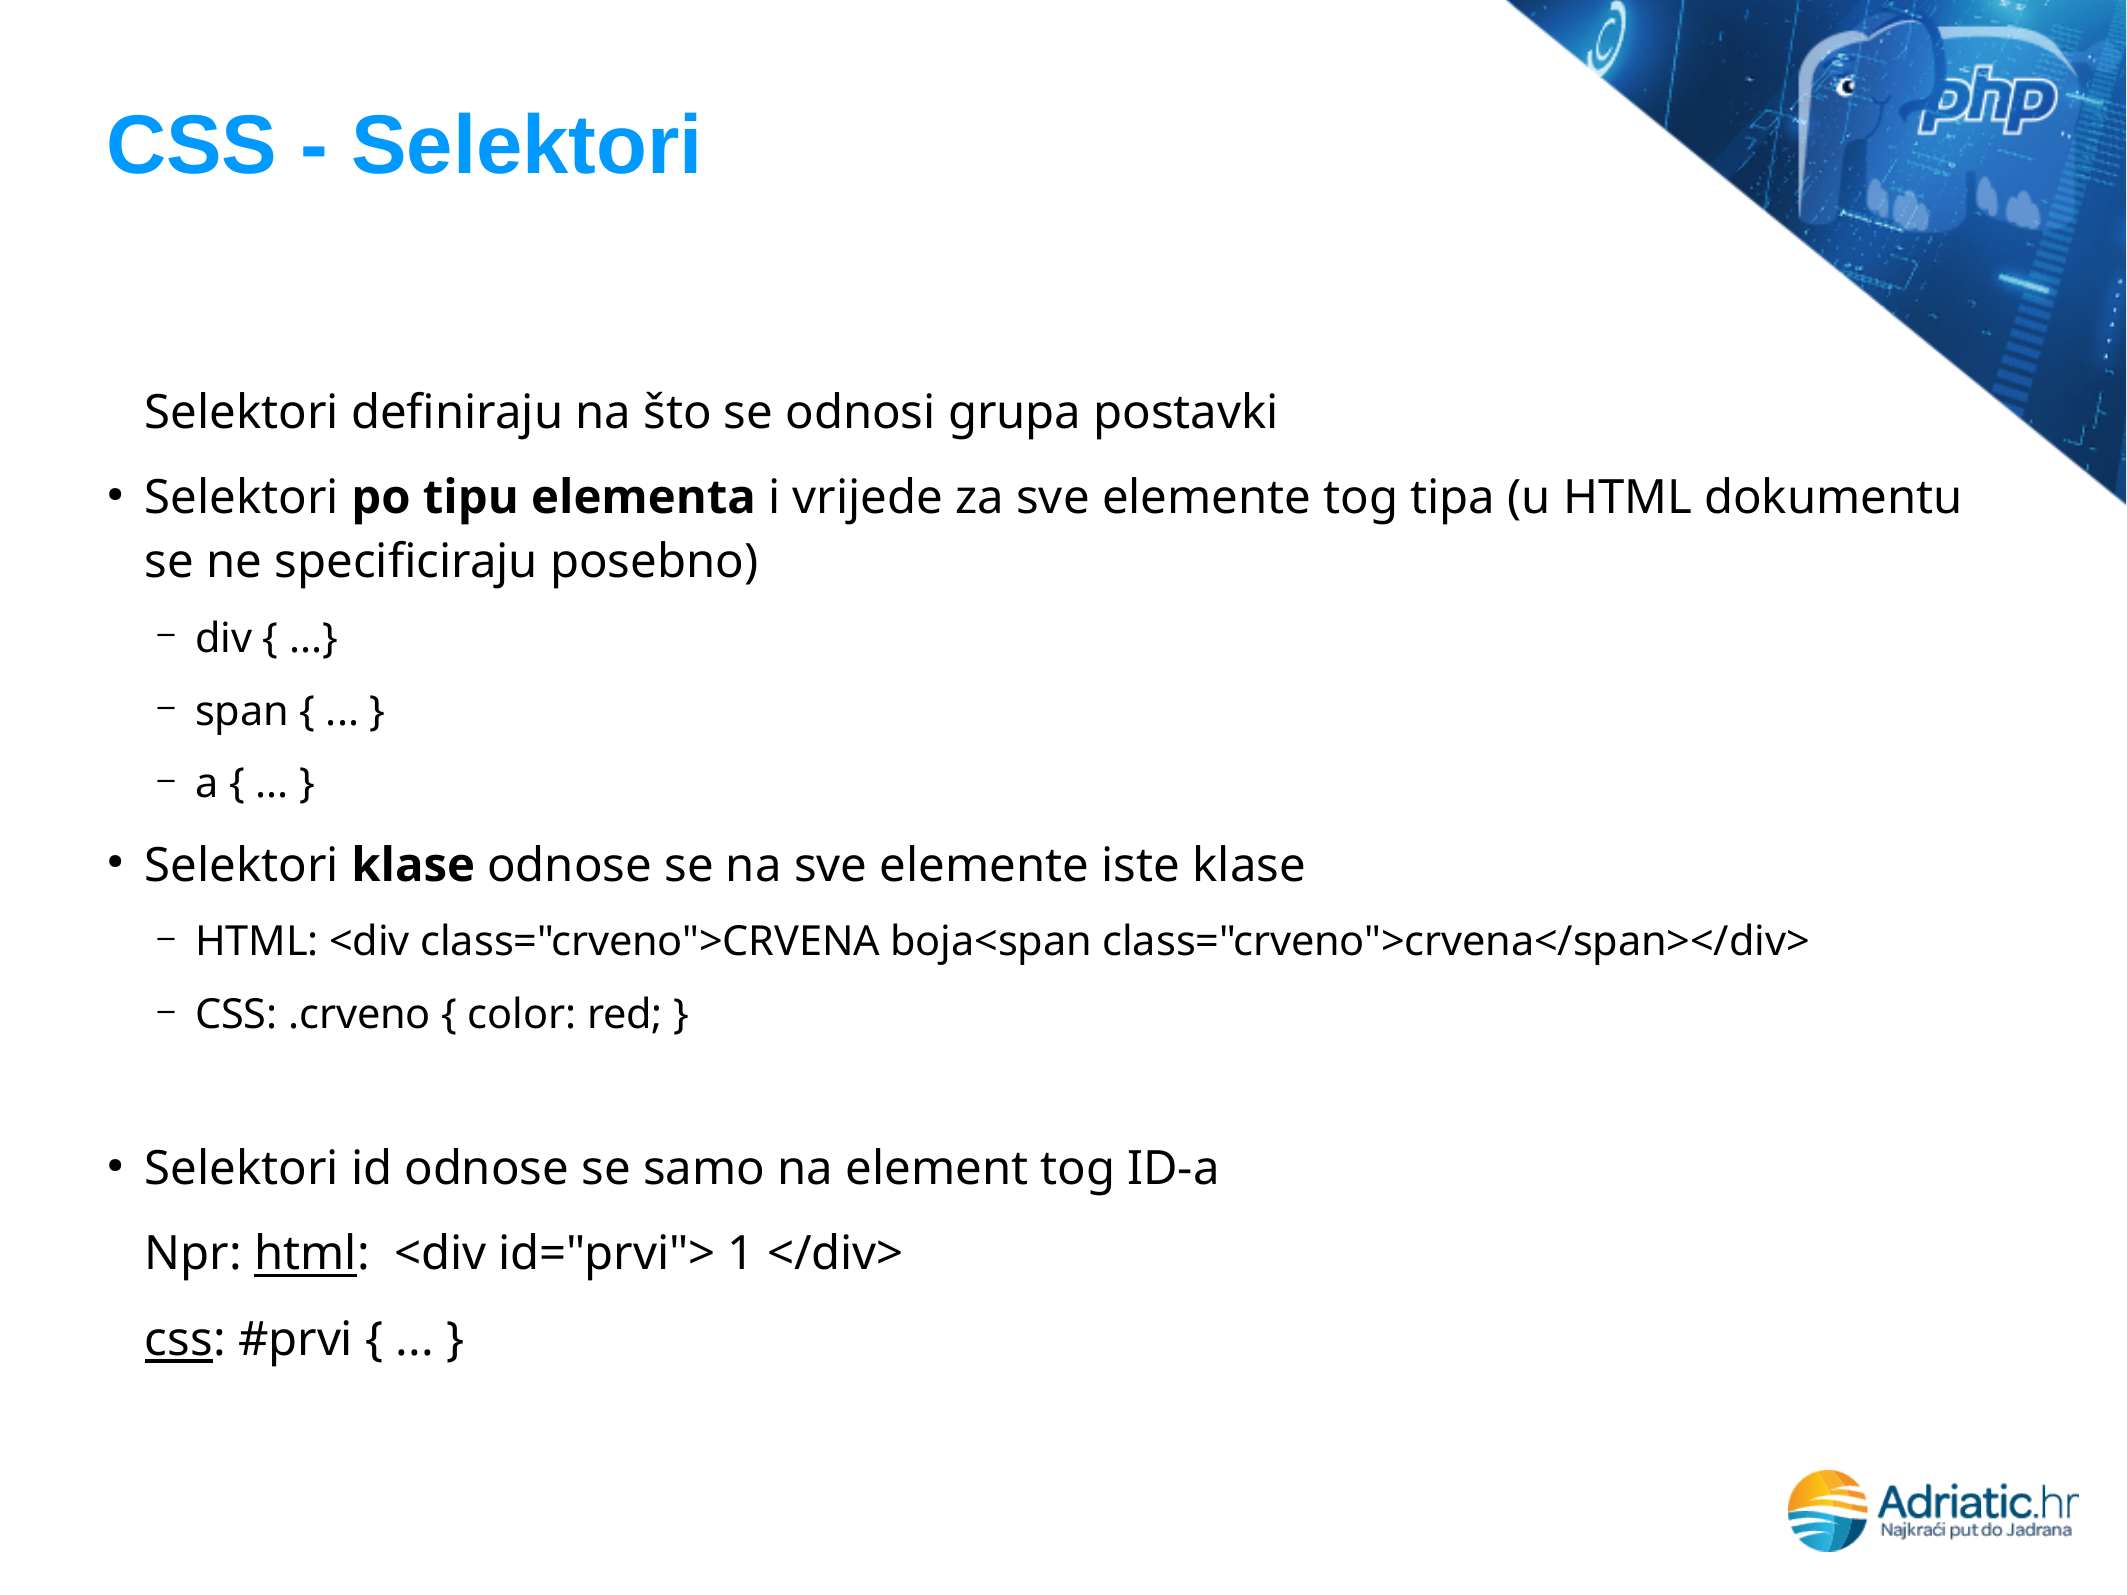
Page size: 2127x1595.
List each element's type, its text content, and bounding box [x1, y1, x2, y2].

title CSS - Selektori [106, 70, 1630, 219]
list Selektori definiraju na što se odnosi grupa postavki Selektori po tipu elementa i vrijede za sve elemente tog tipa (u HTML dokumentu se ne specificiraju posebno) div { ...} span { ... } a { ... } Selektori klase odnose se na sve elemente iste klase HTML: <div class="crveno">CRVENA boja<span class="crveno">crvena</span></div> CSS: .crveno { color: red; } Selektori id odnose se samo na element tog ID-a Npr: html: <div id="prvi"> 1 </div> css: #prvi { ... } [94, 377, 2008, 1536]
picture [1505, 0, 2127, 625]
picture [1788, 1470, 2079, 1552]
